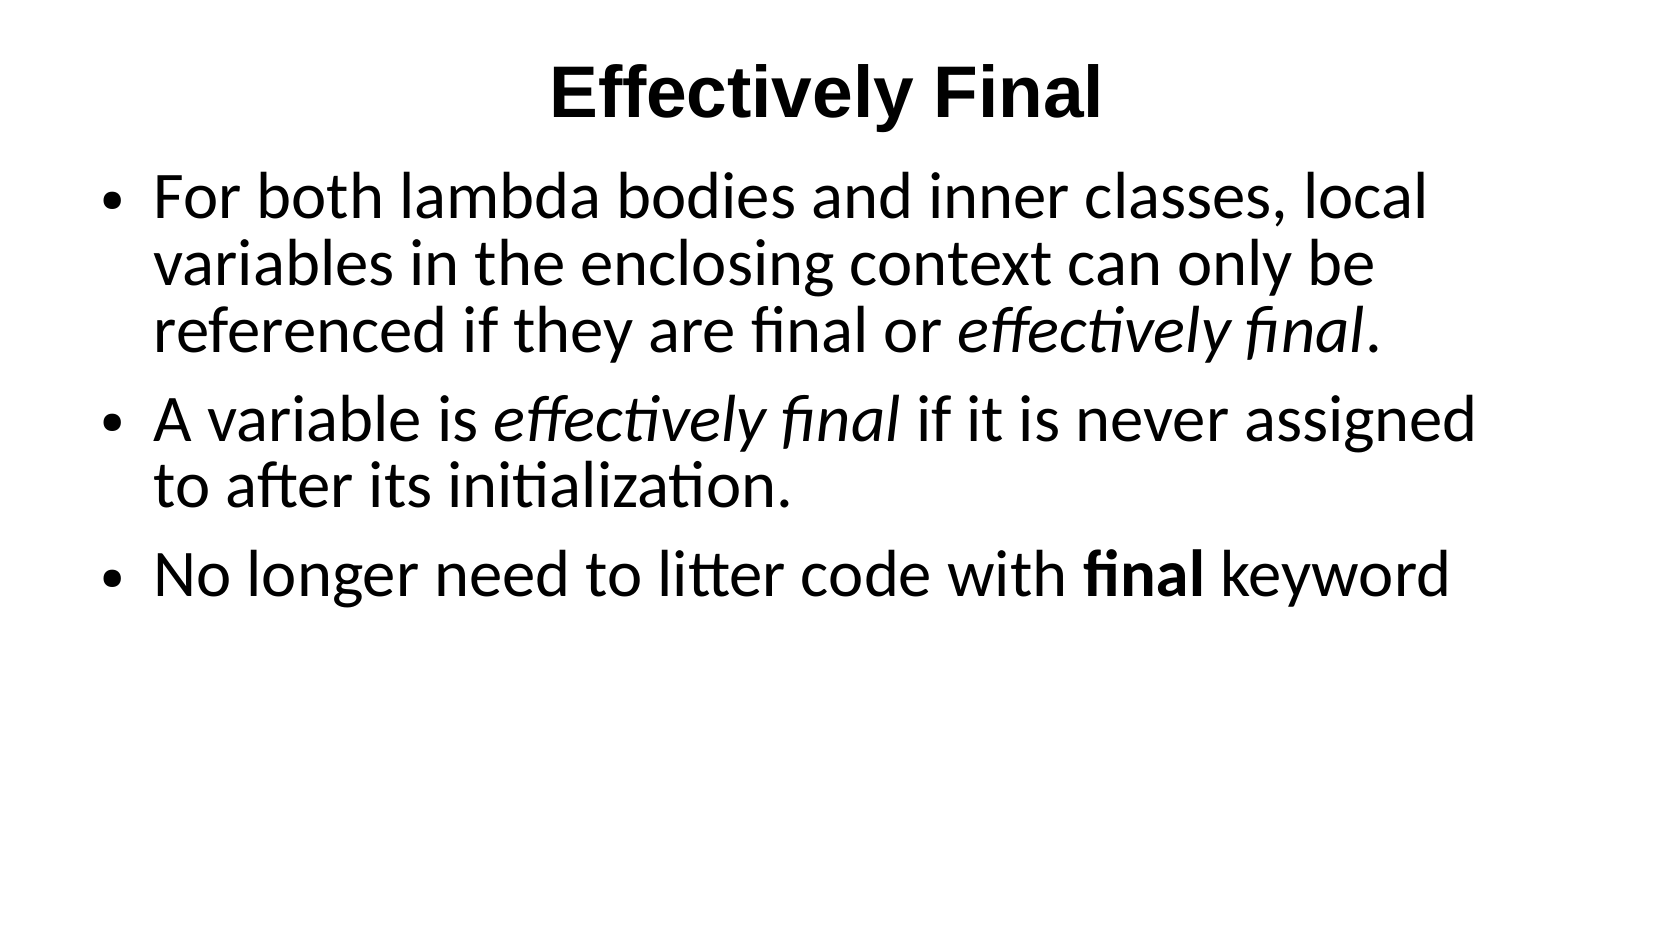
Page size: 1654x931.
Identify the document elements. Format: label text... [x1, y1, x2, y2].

title Effectively Final [82, 37, 1571, 147]
list For both lambda bodies and inner classes, local variables in the enclosing context can only be referenced if they are final or effectively final. A variable is effectively final if it is never assigned to after its initialization. No longer need to litter code with final keyword [82, 168, 1538, 889]
